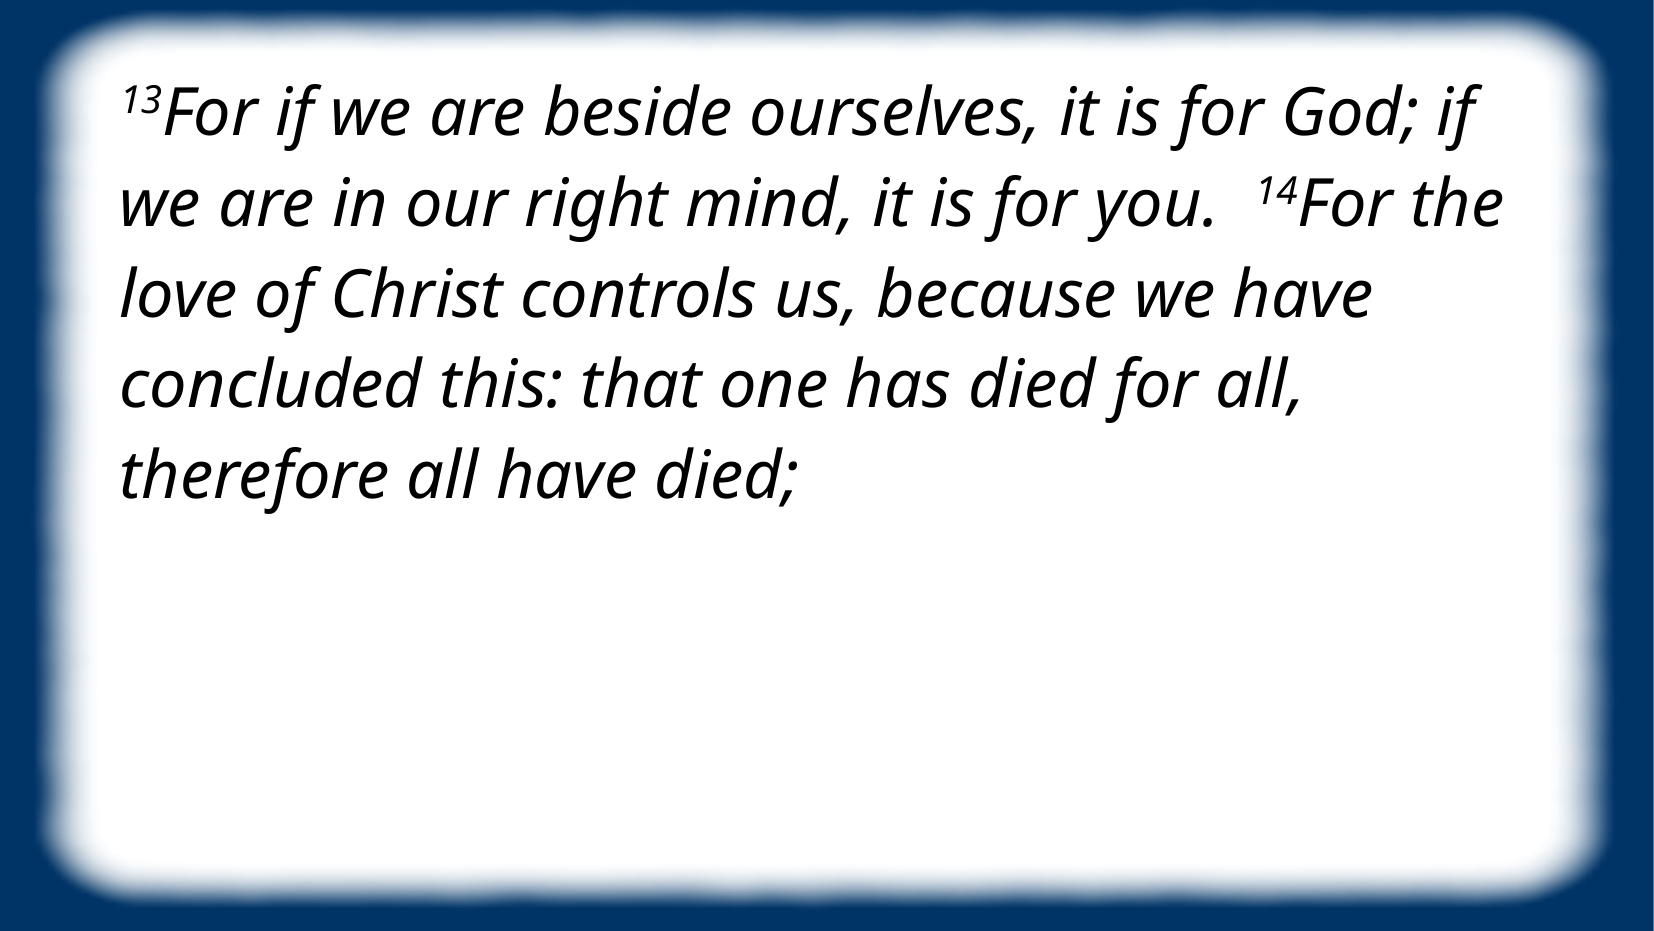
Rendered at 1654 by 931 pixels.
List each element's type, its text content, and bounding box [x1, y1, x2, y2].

picture [0, 0, 1654, 931]
text_box 13For if we are beside ourselves, it is for God; if we are in our right mind, it is for you. 14For the love of Christ controls us, because we have concluded this: that one has died for all, therefore all have died; [105, 56, 1546, 516]
